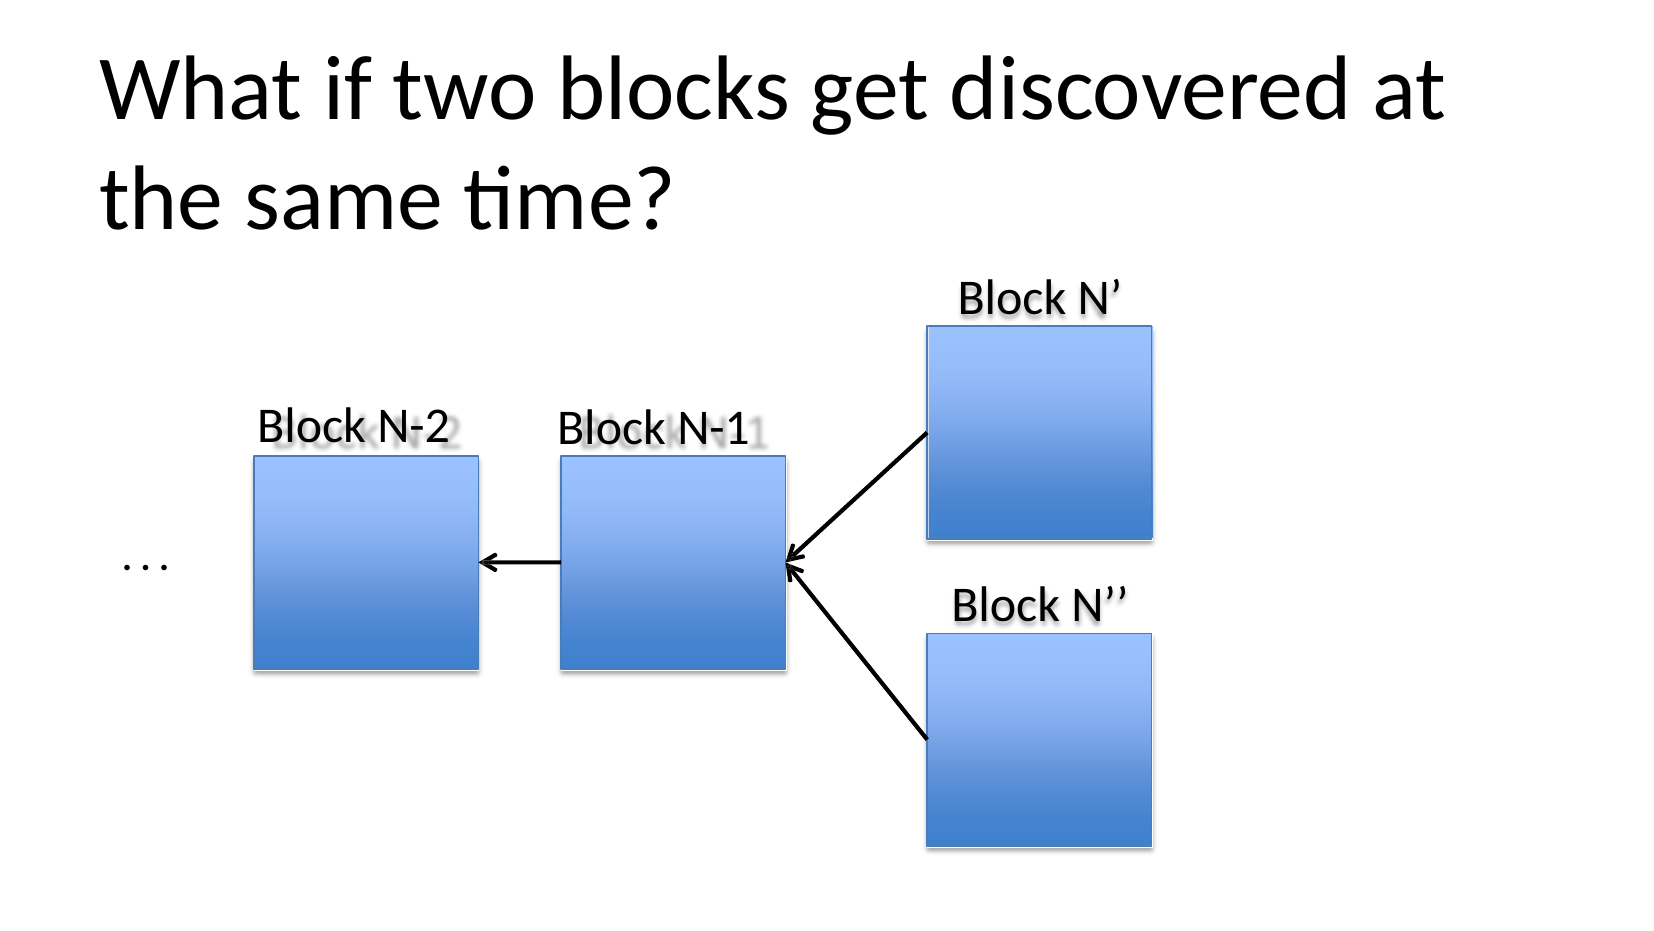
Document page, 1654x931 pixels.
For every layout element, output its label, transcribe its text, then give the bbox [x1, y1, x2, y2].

text_box . . . [120, 532, 224, 578]
text_box Block N’ [955, 264, 1170, 325]
text_box Block N-2 [254, 392, 498, 453]
text_box Block N-1 [555, 394, 820, 455]
text_box Block N’’ [949, 571, 1176, 632]
text_box [233, 249, 1177, 916]
title What if two blocks get discovered at the same time? [99, 27, 1555, 193]
